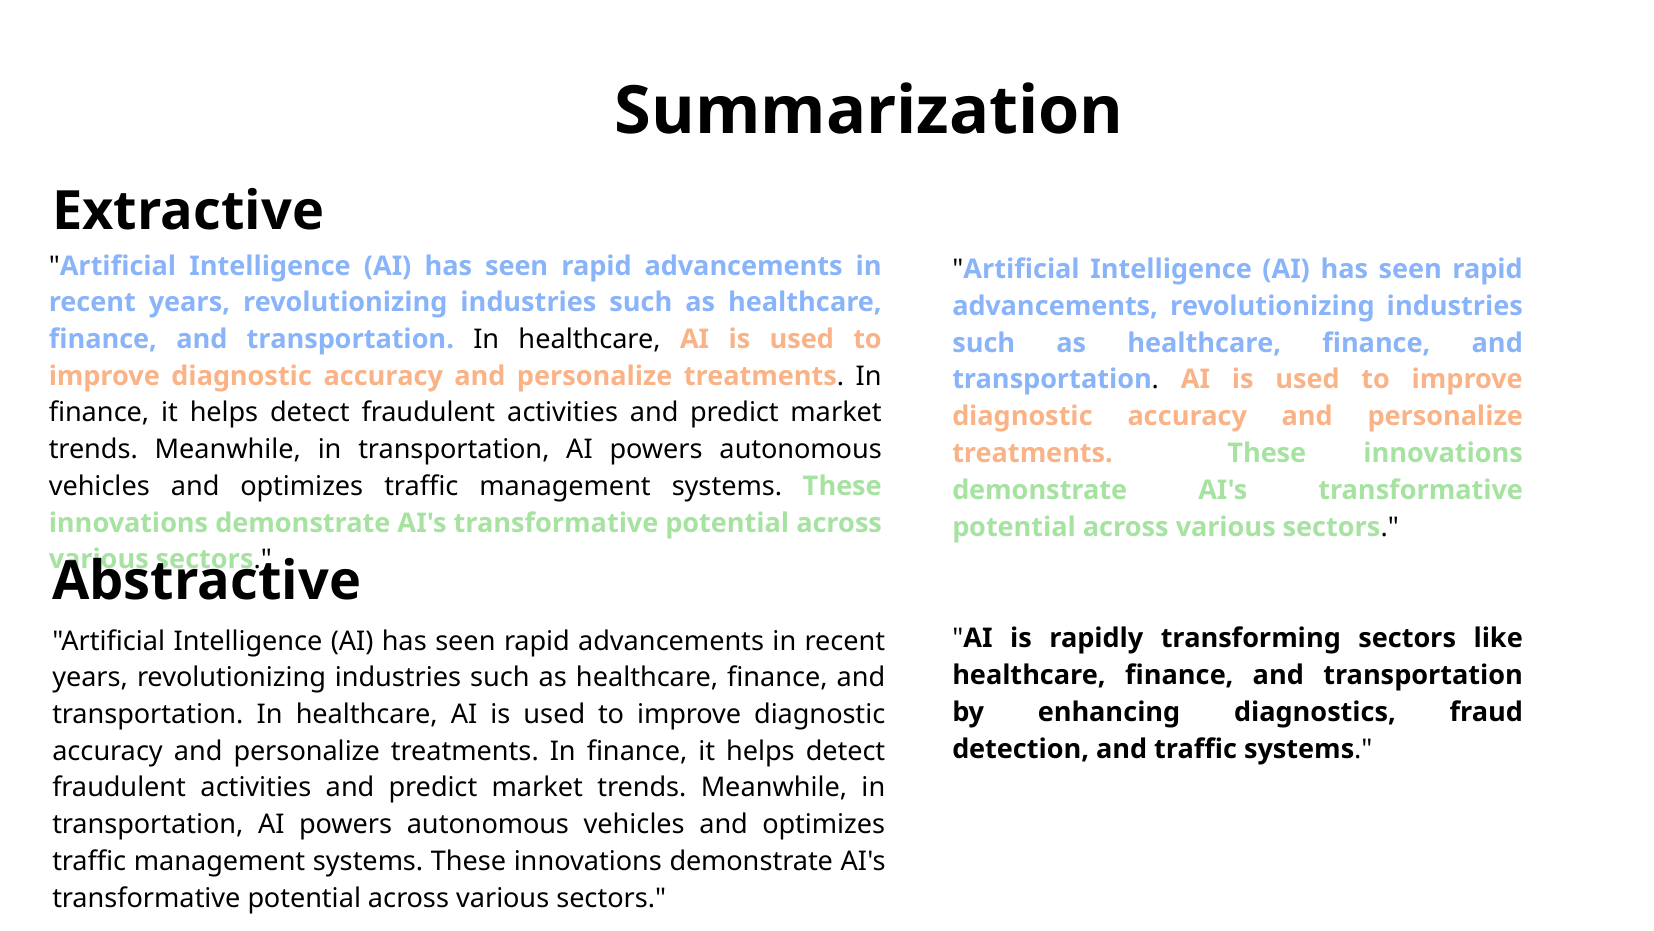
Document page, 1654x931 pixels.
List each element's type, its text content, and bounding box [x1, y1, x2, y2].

text_box Extractive [37, 163, 314, 238]
text_box "AI is rapidly transforming sectors like healthcare, finance, and transportation by enhancing diagnostics, fraud detection, and traffic systems." [937, 611, 1538, 875]
text_box Abstractive [37, 533, 348, 613]
text_box "Artificial Intelligence (AI) has seen rapid advancements in recent years, revolutionizing industries such as healthcare, finance, and transportation. In healthcare, AI is used to improve diagnostic accuracy and personalize treatments. In finance, it helps detect fraudulent activities and predict market trends. Meanwhile, in transportation, AI powers autonomous vehicles and optimizes traffic management systems. These innovations demonstrate AI's transformative potential across various sectors." [33, 238, 897, 515]
text_box "Artificial Intelligence (AI) has seen rapid advancements in recent years, revolutionizing industries such as healthcare, finance, and transportation. In healthcare, AI is used to improve diagnostic accuracy and personalize treatments. In finance, it helps detect fraudulent activities and predict market trends. Meanwhile, in transportation, AI powers autonomous vehicles and optimizes traffic management systems. These innovations demonstrate AI's transformative potential across various sectors." [37, 613, 901, 890]
text_box Summarization [600, 54, 1090, 151]
text_box "Artificial Intelligence (AI) has seen rapid advancements, revolutionizing industries such as healthcare, finance, and transportation. AI is used to improve diagnostic accuracy and personalize treatments. These innovations demonstrate AI's transformative potential across various sectors." [937, 242, 1538, 518]
